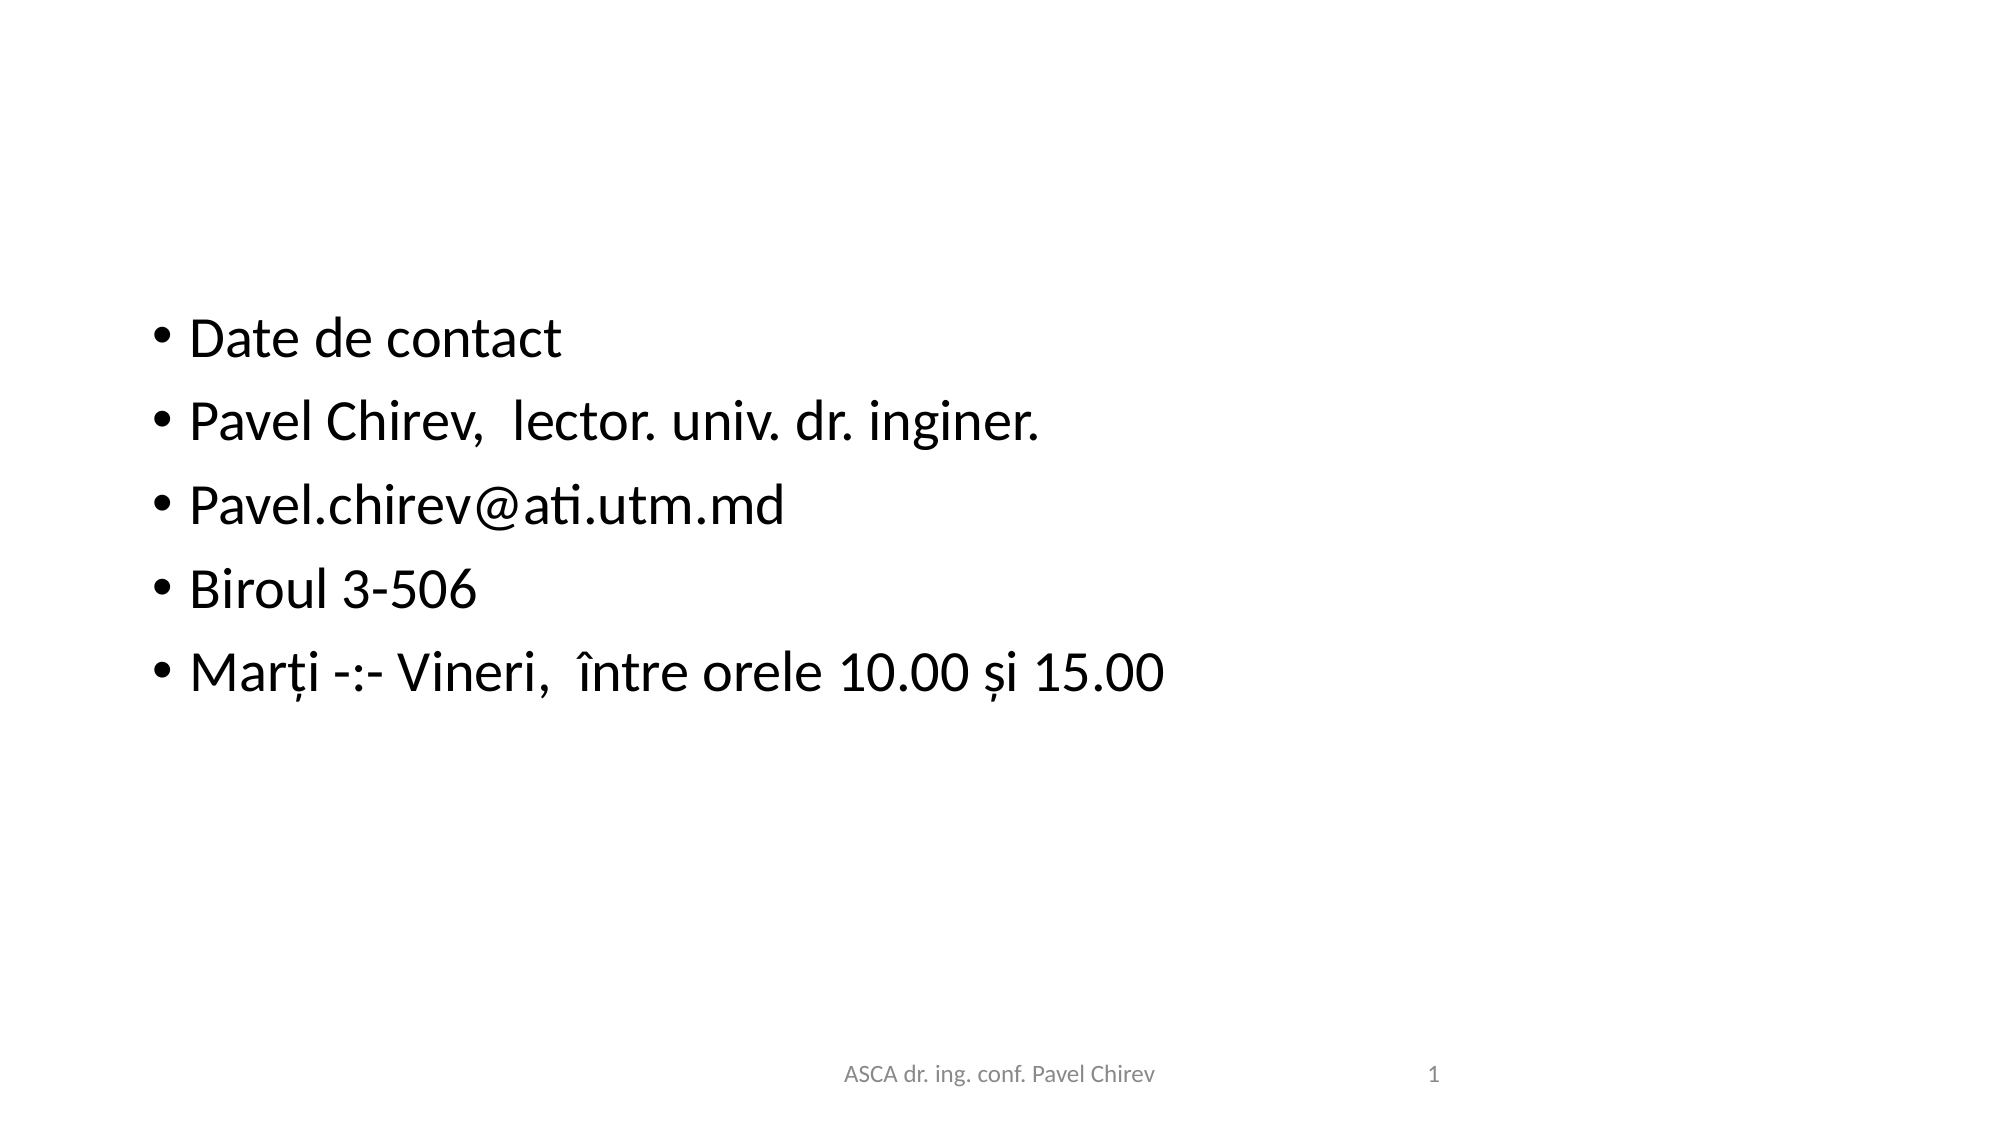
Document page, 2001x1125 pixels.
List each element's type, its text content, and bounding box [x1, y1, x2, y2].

text_box [1412, 1042, 1863, 1103]
list Date de contact Pavel Chirev, lector. univ. dr. inginer. Pavel.chirev@ati.utm.md Biroul 3-506 Marți -:- Vineri, între orele 10.00 și 15.00 [137, 299, 1863, 1014]
text_box ASCA dr. ing. conf. Pavel Chirev [662, 1042, 1338, 1103]
